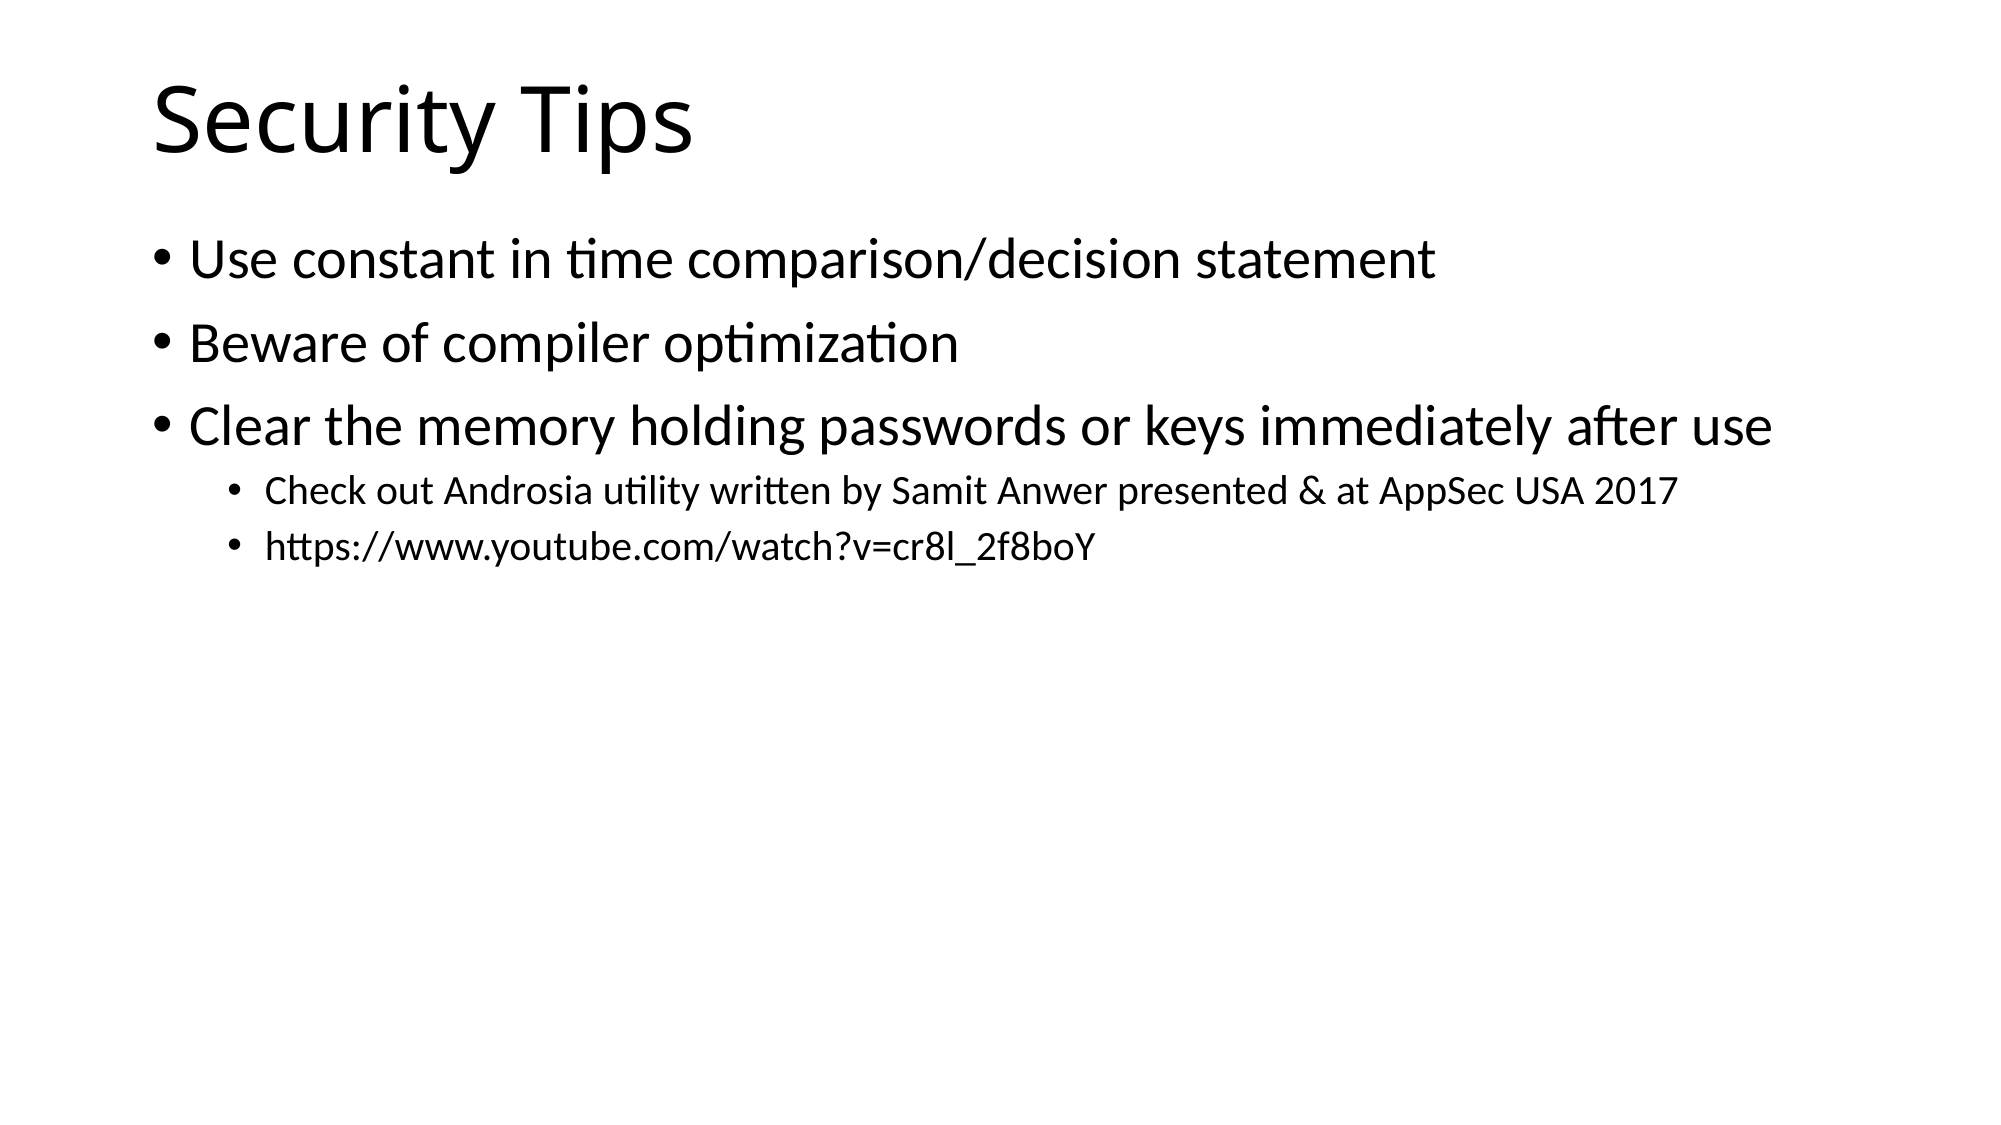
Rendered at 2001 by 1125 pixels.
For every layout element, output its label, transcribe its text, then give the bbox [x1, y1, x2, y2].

title Security Tips [137, 59, 1863, 186]
list Use constant in time comparison/decision statement Beware of compiler optimization Clear the memory holding passwords or keys immediately after use Check out Androsia utility written by Samit Anwer presented & at AppSec USA 2017 https://www.youtube.com/watch?v=cr8l_2f8boY [137, 220, 1863, 1005]
